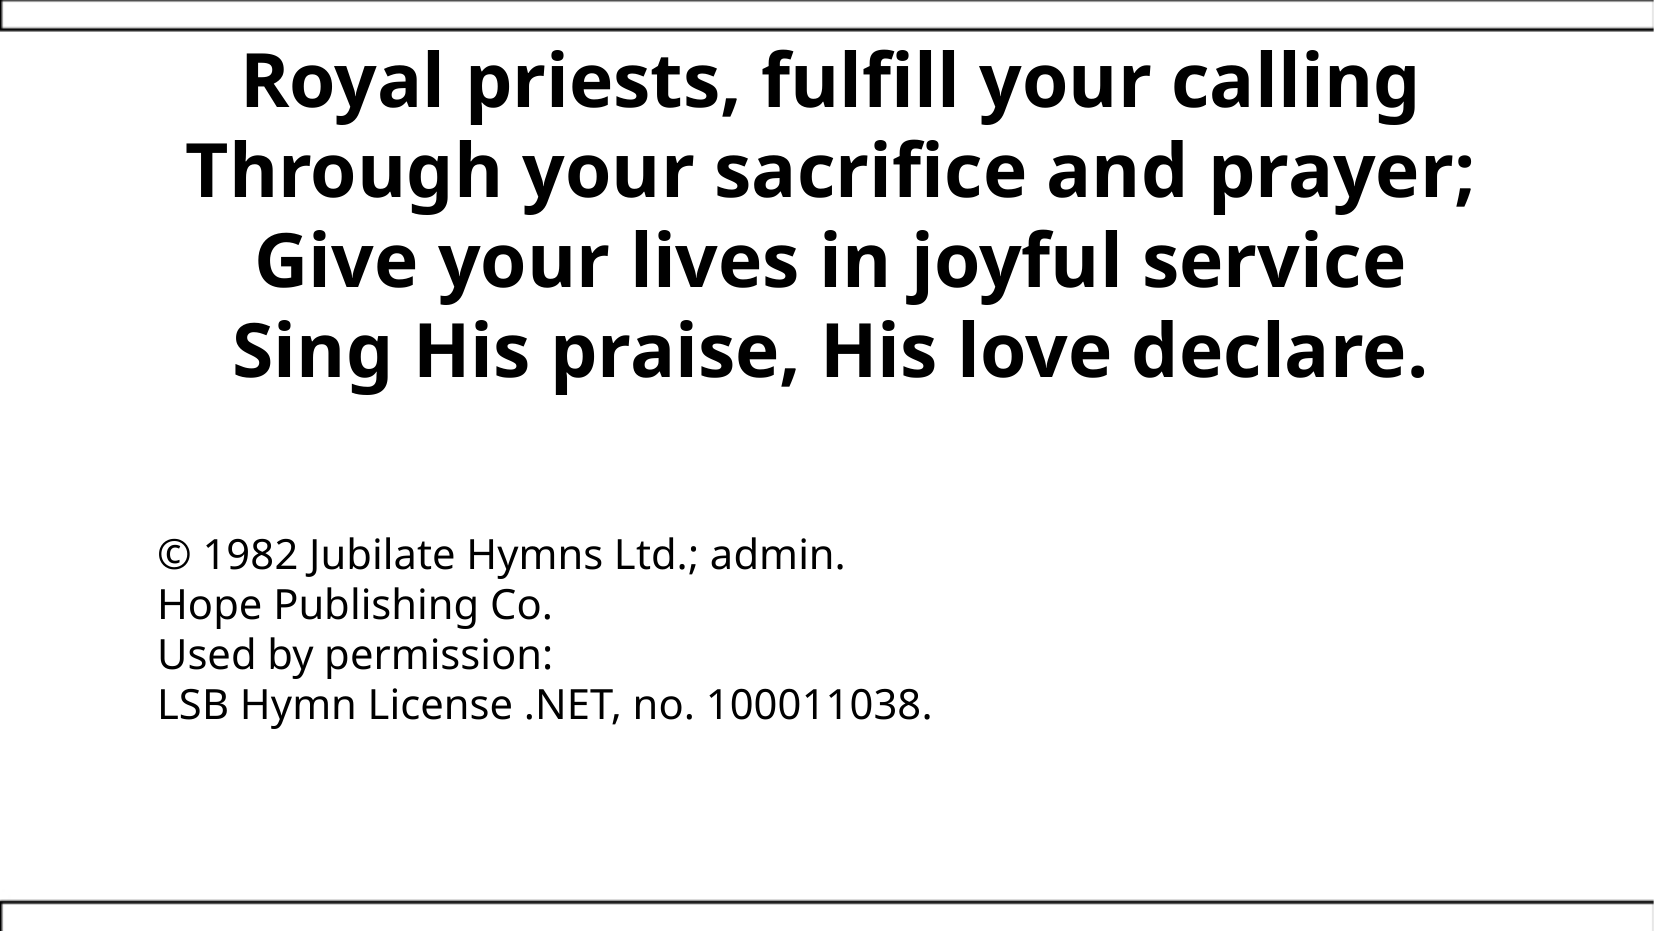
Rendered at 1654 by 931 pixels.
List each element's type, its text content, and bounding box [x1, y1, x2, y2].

text_box Royal priests, fulfill your calling Through your sacrifice and prayer; Give your lives in joyful service Sing His praise, His love declare. © 1982 Jubilate Hymns Ltd.; admin. Hope Publishing Co. Used by permission: LSB Hymn License .NET, no. 100011038. [88, 25, 1574, 736]
picture [0, 0, 1654, 931]
